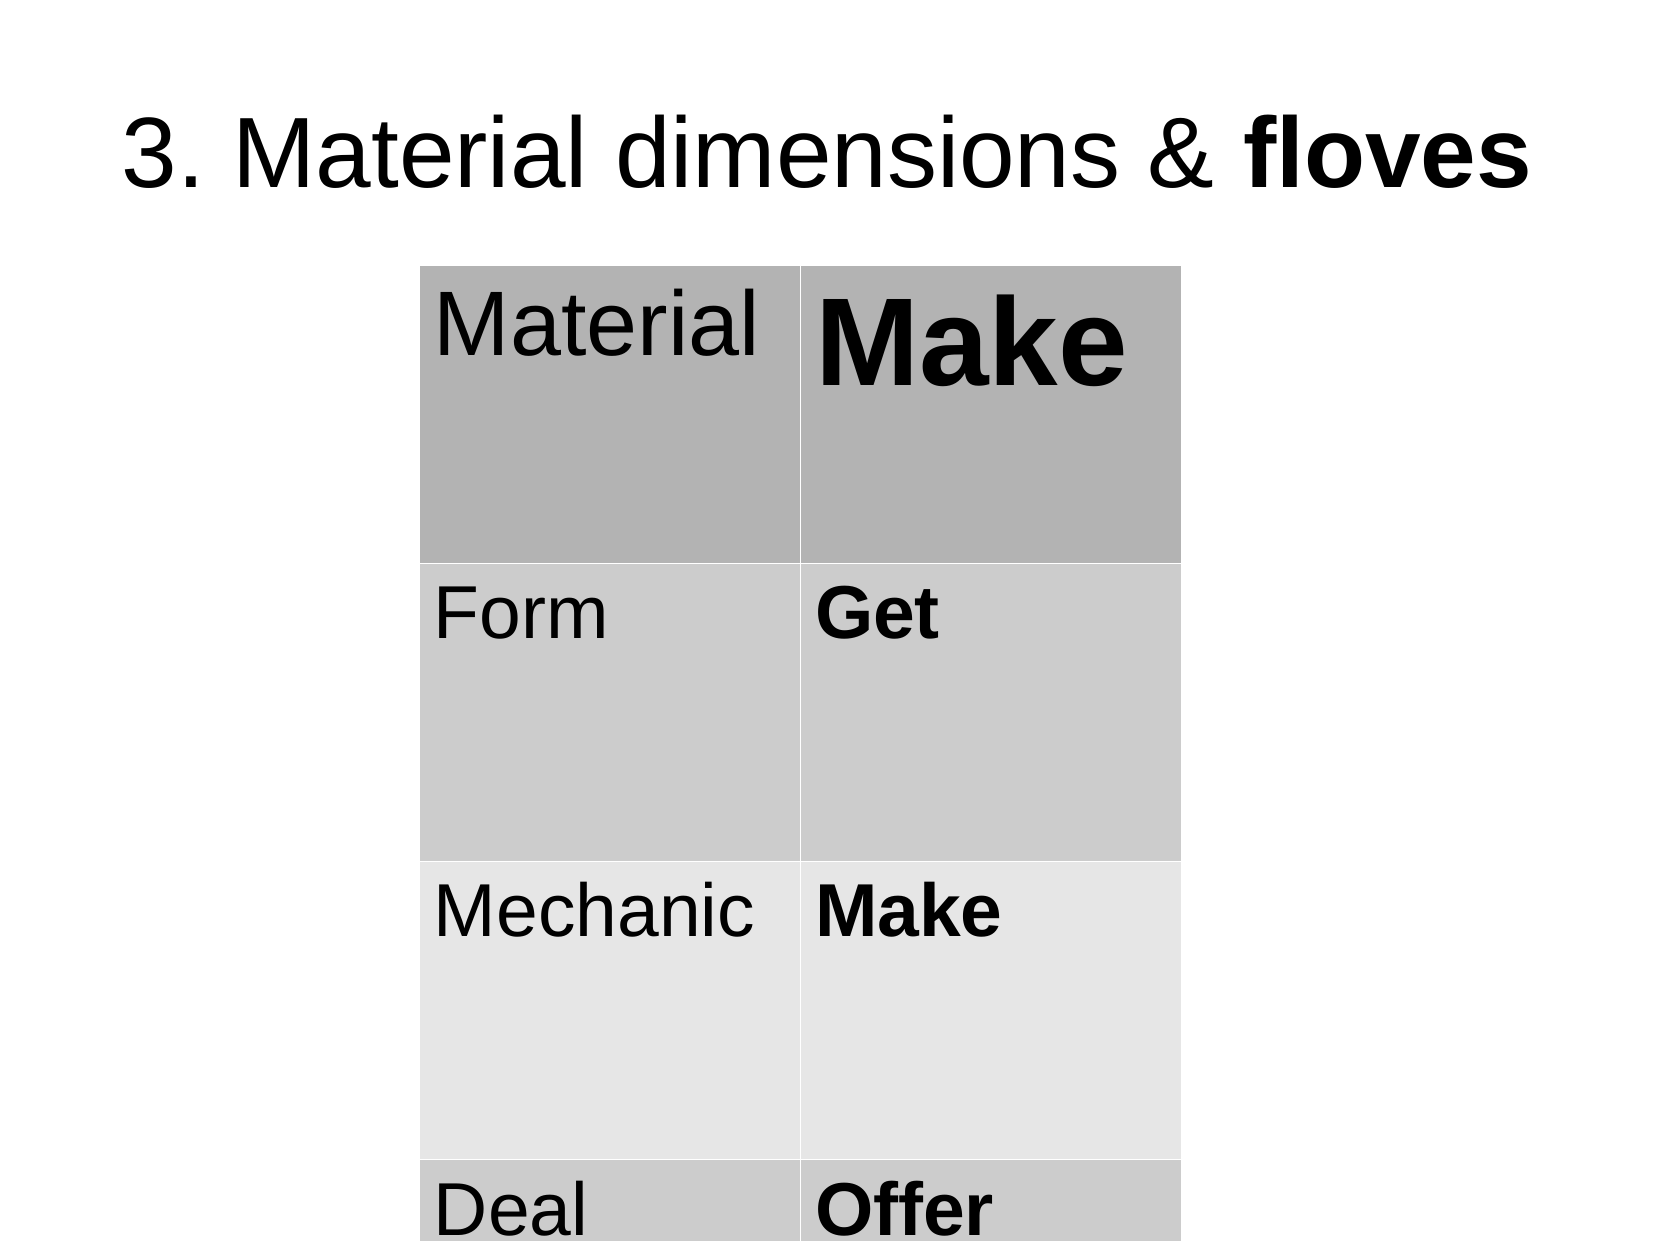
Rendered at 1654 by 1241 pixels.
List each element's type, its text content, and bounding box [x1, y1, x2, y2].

table_cell Offer [801, 1160, 1181, 1241]
table_header Material [420, 266, 800, 563]
table_cell Make [801, 862, 1181, 1159]
table_cell Mechanic [420, 862, 800, 1159]
table_cell Deal [420, 1160, 800, 1241]
table_cell Get [801, 564, 1181, 861]
table_cell Form [420, 564, 800, 861]
subtitle [82, 0, 1571, 1241]
table_header Make [801, 266, 1181, 563]
